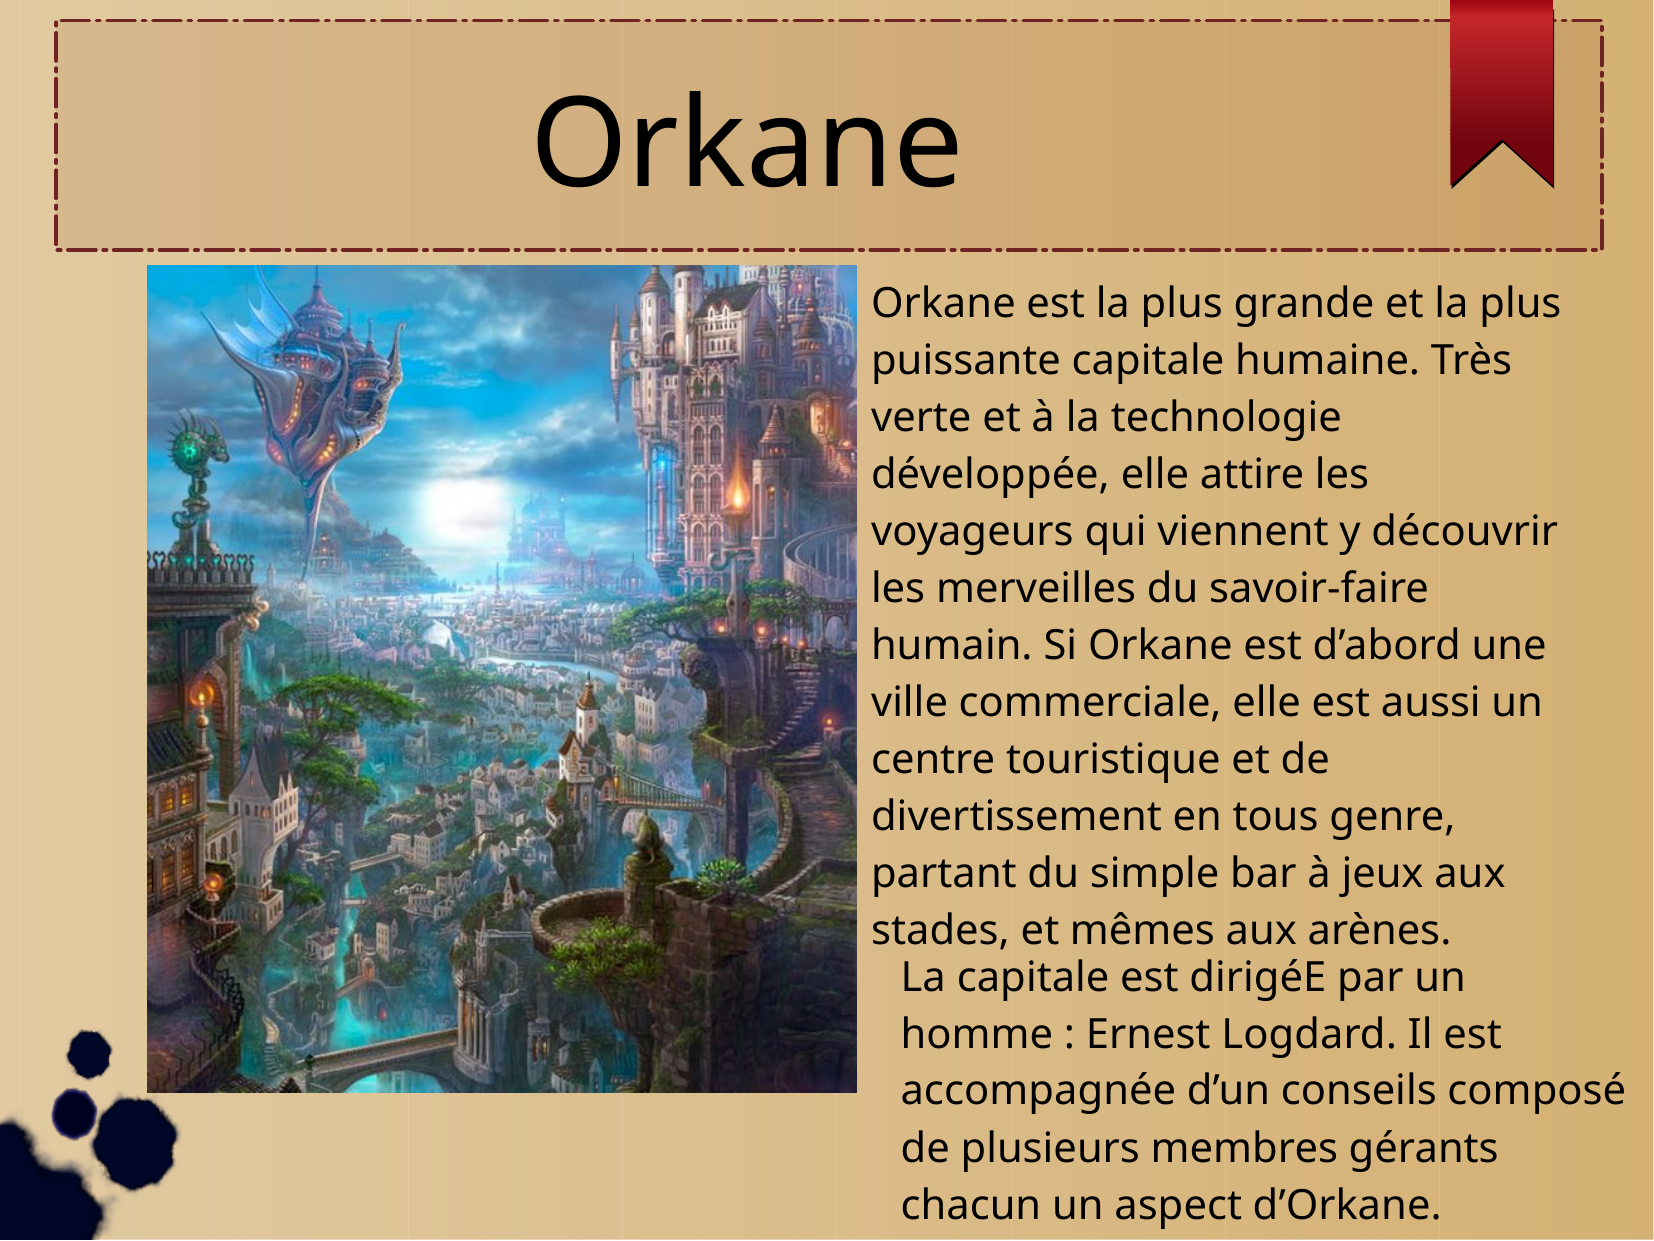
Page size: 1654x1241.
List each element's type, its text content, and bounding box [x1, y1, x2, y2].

text_box La capitale est dirigéE par un homme : Ernest Logdard. Il est accompagnée d’un conseils composé de plusieurs membres gérants chacun un aspect d’Orkane. [885, 938, 1654, 1232]
text_box Orkane est la plus grande et la plus puissante capitale humaine. Très verte et à la technologie développée, elle attire les voyageurs qui viennent y découvrir les merveilles du savoir-faire humain. Si Orkane est d’abord une ville commerciale, elle est aussi un centre touristique et de divertissement en tous genre, partant du simple bar à jeux aux stades, et mêmes aux arènes. [856, 265, 1595, 929]
title Orkane [82, 47, 1412, 229]
picture [147, 265, 857, 1093]
